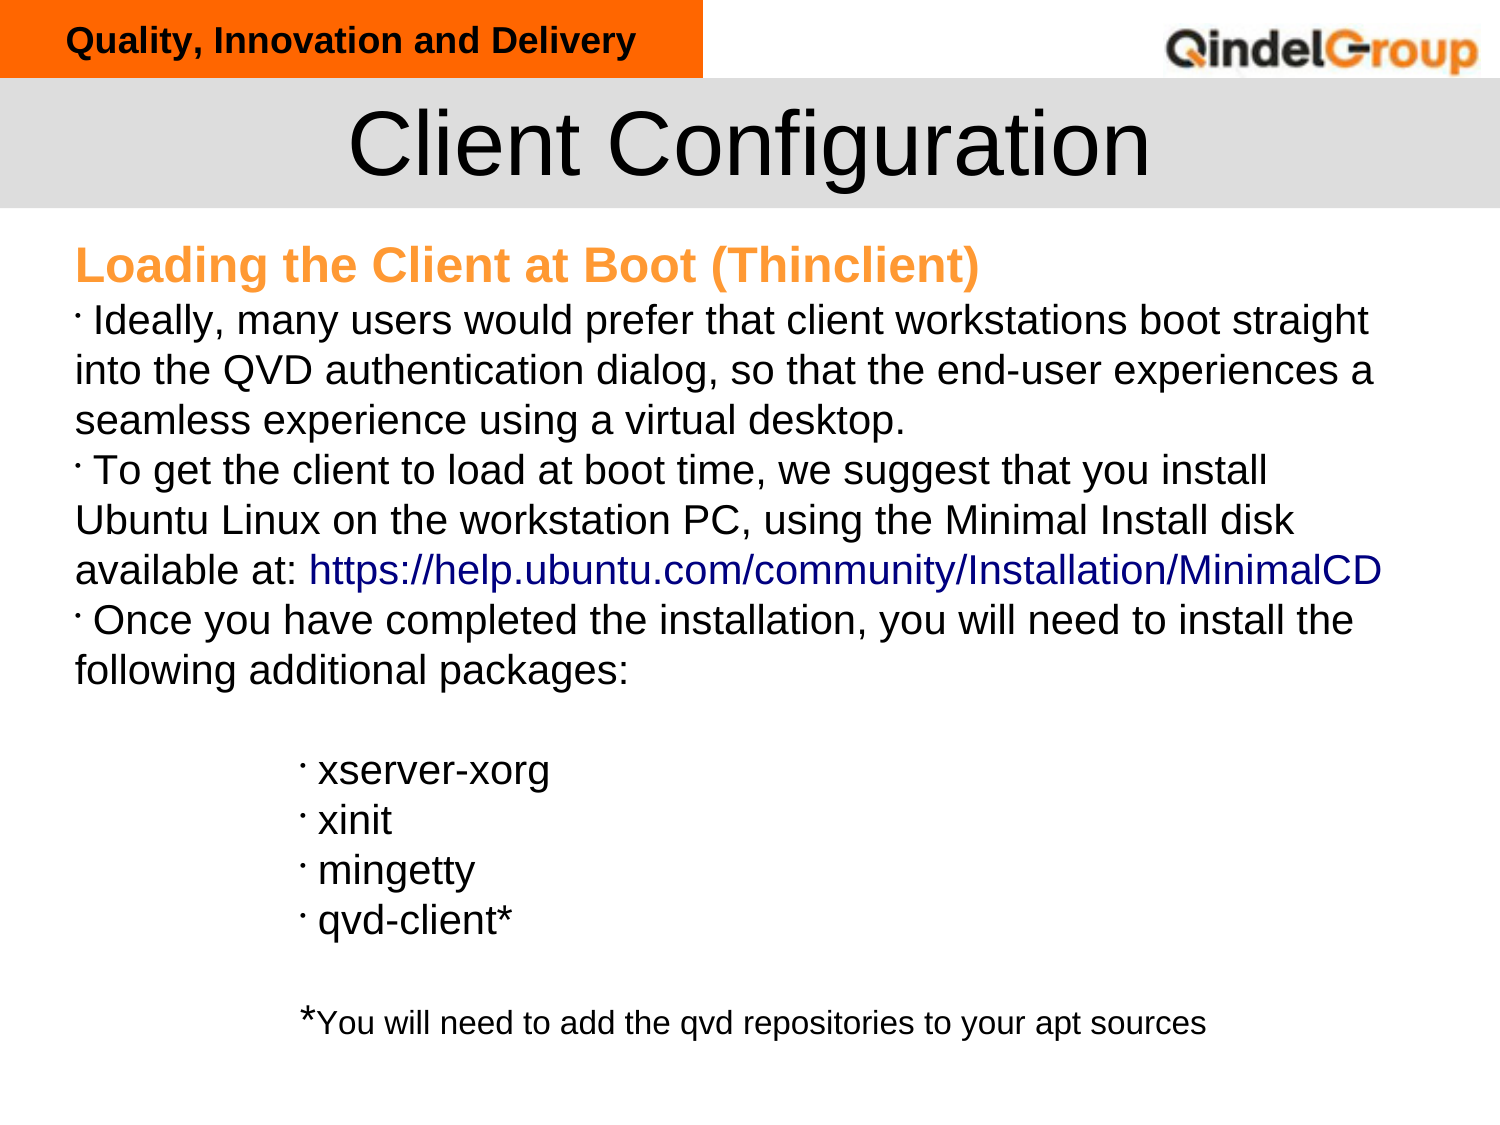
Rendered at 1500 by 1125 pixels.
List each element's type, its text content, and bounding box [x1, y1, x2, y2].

title Client Configuration [75, 45, 1426, 224]
picture [1163, 23, 1481, 78]
text_box Loading the Client at Boot (Thinclient) Ideally, many users would prefer that client workstations boot straight into the QVD authentication dialog, so that the end-user experiences a seamless experience using a virtual desktop. To get the client to load at boot time, we suggest that you install Ubuntu Linux on the workstation PC, using the Minimal Install disk available at: https://help.ubuntu.com/community/Installation/MinimalCD Once you have completed the installation, you will need to install the following additional packages: xserver-xorg xinit mingetty qvd-client* *You will need to add the qvd repositories to your apt sources [60, 224, 1426, 1051]
